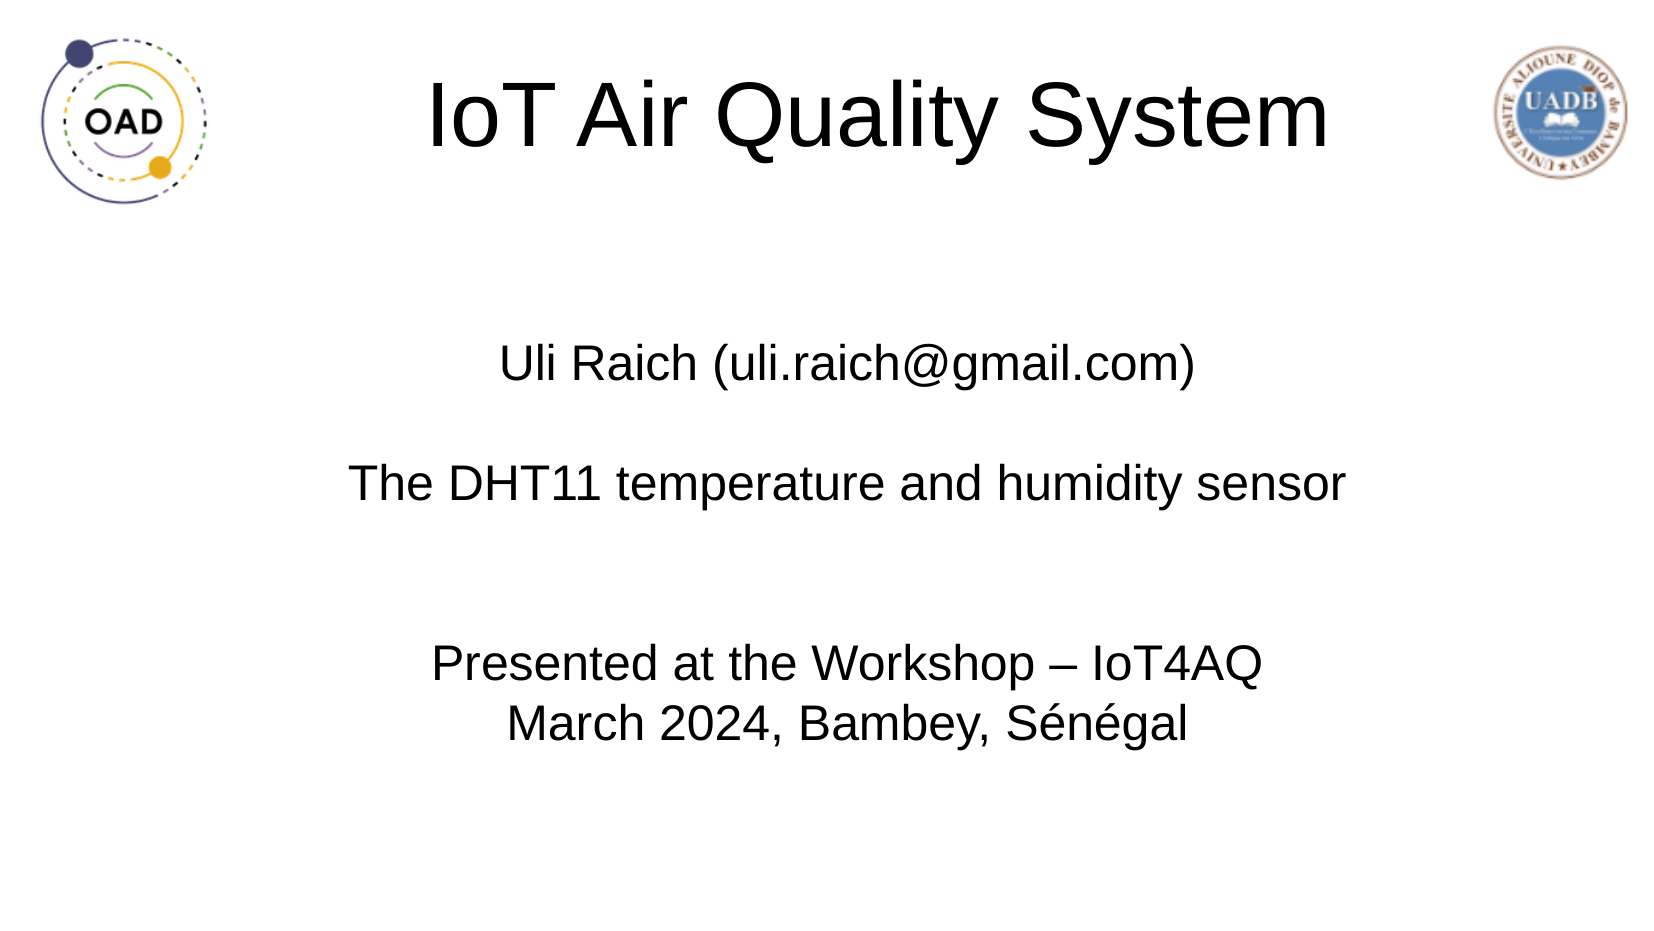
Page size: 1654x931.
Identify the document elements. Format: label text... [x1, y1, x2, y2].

subtitle Uli Raich (uli.raich@gmail.com) The DHT11 temperature and humidity sensor Presented at the Workshop – IoT4AQ March 2024, Bambey, Sénégal [82, 217, 1613, 863]
title IoT Air Quality System [295, 32, 1463, 188]
picture [0, 24, 242, 225]
picture [1482, 37, 1641, 188]
